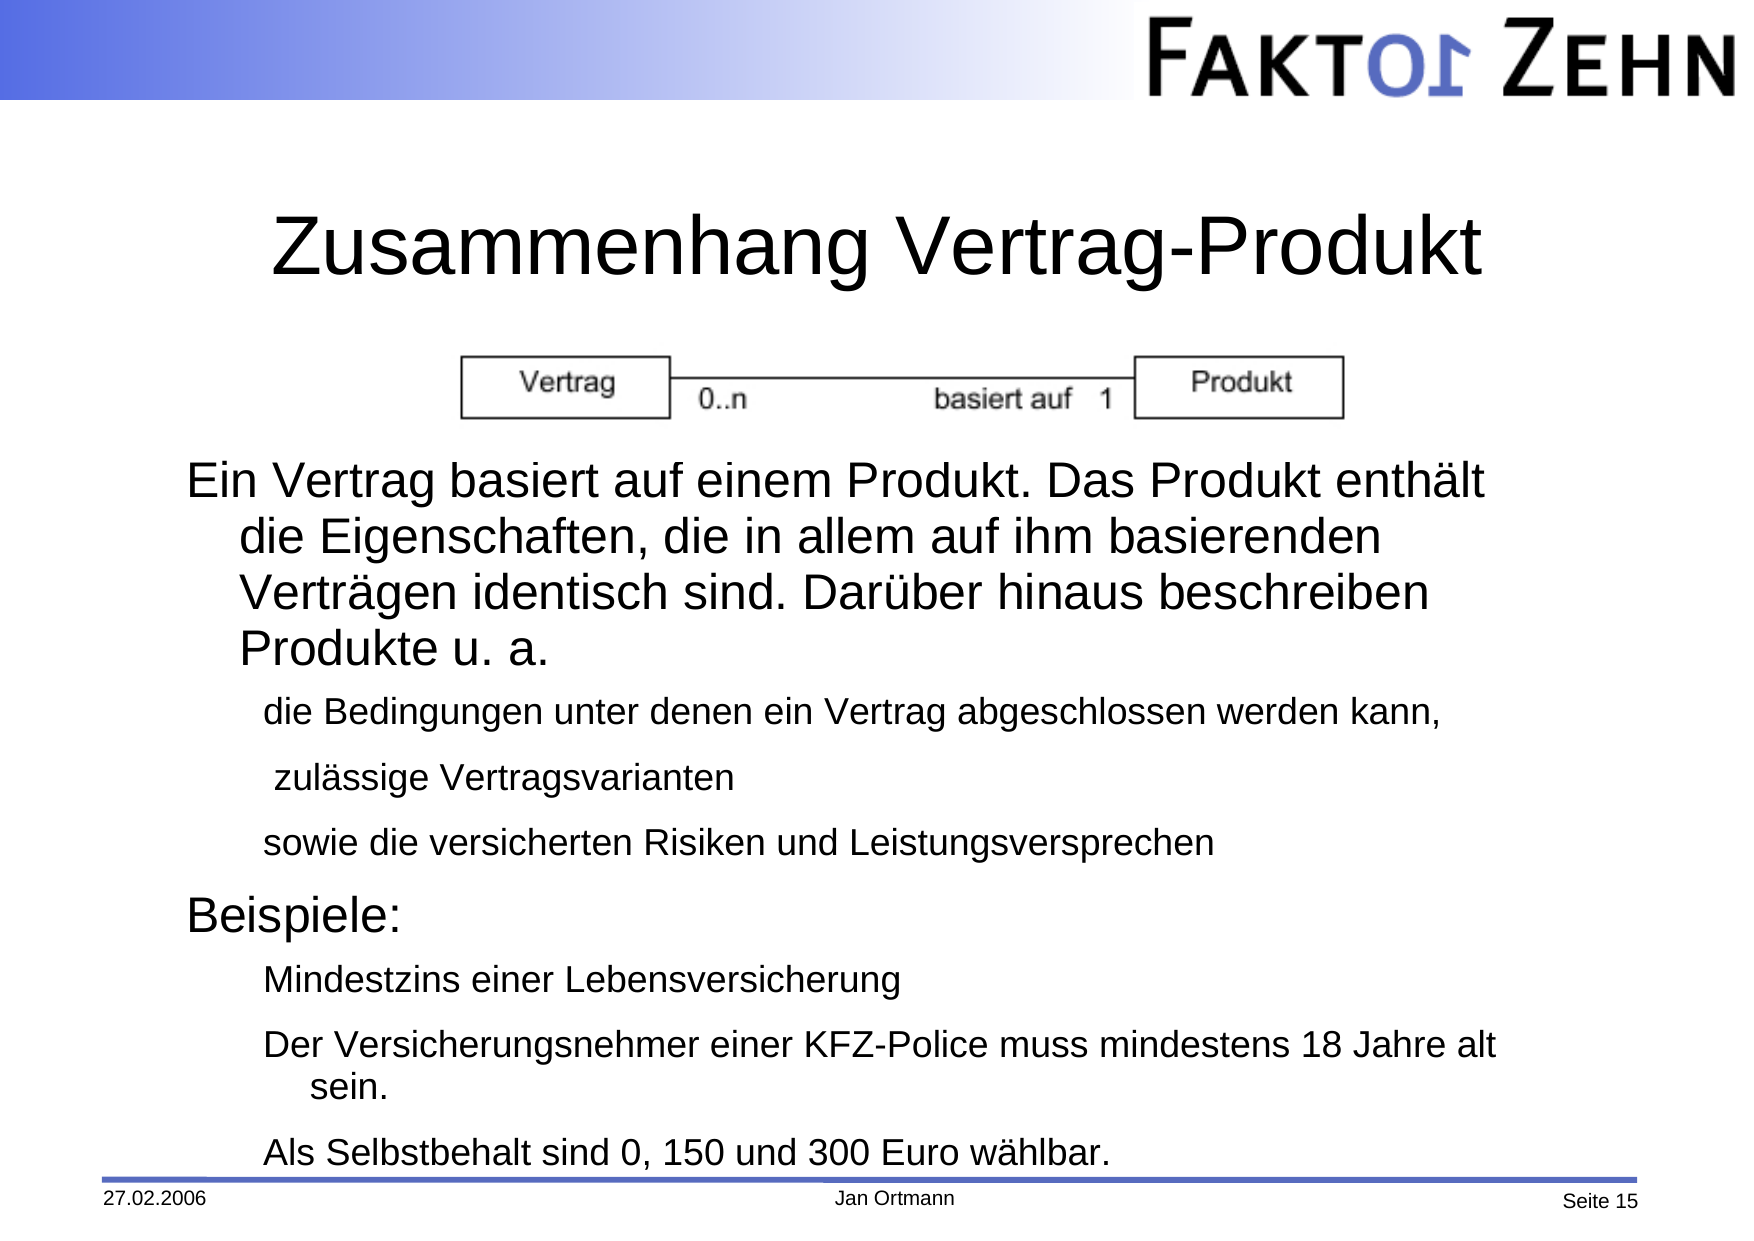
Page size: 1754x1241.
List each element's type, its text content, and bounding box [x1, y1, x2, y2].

title Zusammenhang Vertrag-Produkt [179, 142, 1576, 349]
picture [1133, 2, 1749, 105]
picture [419, 293, 1387, 462]
list Ein Vertrag basiert auf einem Produkt. Das Produkt enthält die Eigenschaften, die in allem auf ihm basierenden Verträgen identisch sind. Darüber hinaus beschreiben Produkte u. a. die Bedingungen unter denen ein Vertrag abgeschlossen werden kann, zulässige Vertragsvarianten sowie die versicherten Risiken und Leistungsversprechen Beispiele: Mindestzins einer Lebensversicherung Der Versicherungsnehmer einer KFZ-Police muss mindestens 18 Jahre alt sein. Als Selbstbehalt sind 0, 150 und 300 Euro wählbar. [168, 452, 1565, 1174]
